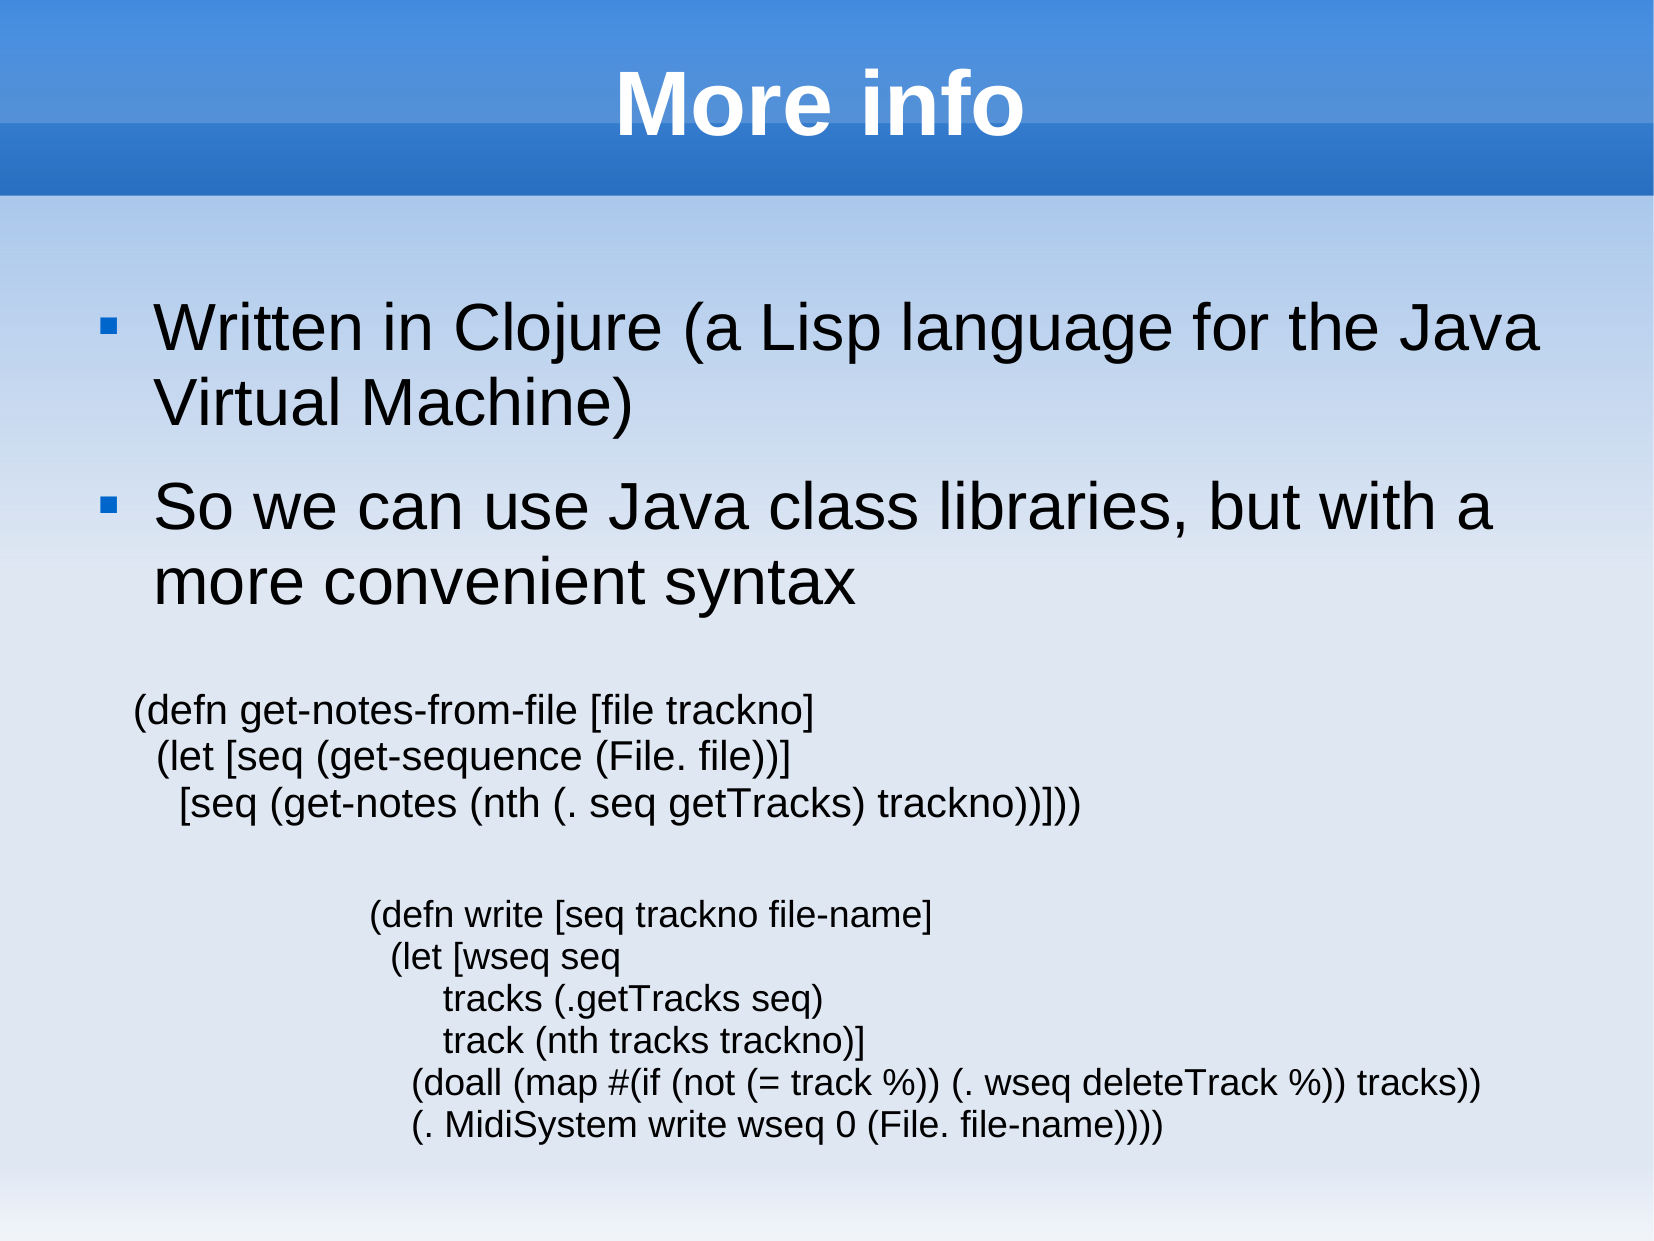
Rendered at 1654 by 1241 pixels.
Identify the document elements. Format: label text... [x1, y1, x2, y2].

picture [0, 0, 1654, 1241]
title More info [76, 7, 1565, 200]
text_box (defn write [seq trackno file-name] (let [wseq seq tracks (.getTracks seq) track (nth tracks trackno)] (doall (map #(if (not (= track %)) (. wseq deleteTrack %)) tracks)) (. MidiSystem write wseq 0 (File. file-name)))) [354, 885, 1498, 1153]
text_box (defn get-notes-from-file [file trackno] (let [seq (get-sequence (File. file))] [seq (get-notes (nth (. seq getTracks) trackno))])) [118, 679, 1241, 945]
list Written in Clojure (a Lisp language for the Java Virtual Machine) So we can use Java class libraries, but with a more convenient syntax [82, 290, 1571, 1094]
